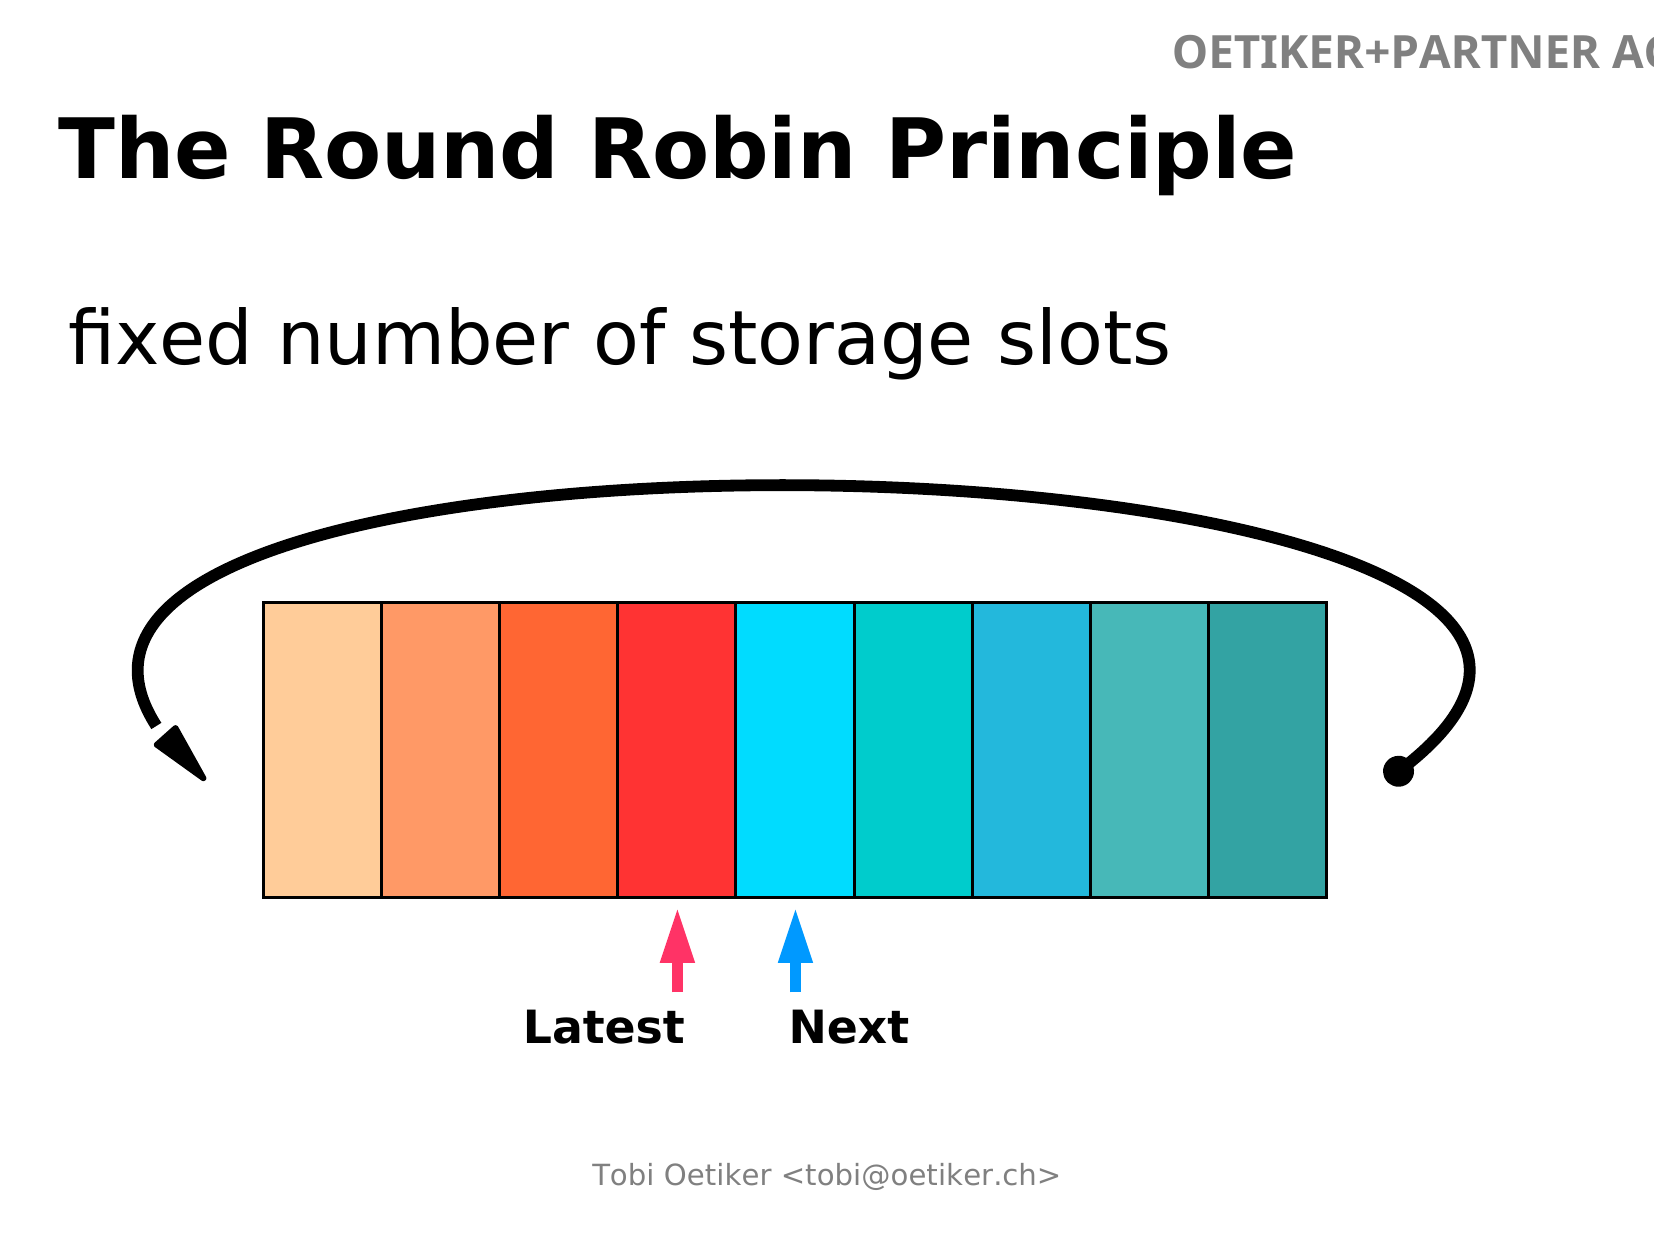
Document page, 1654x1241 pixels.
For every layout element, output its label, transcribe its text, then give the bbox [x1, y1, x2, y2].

text_box Latest [506, 992, 702, 1064]
text_box [263, 602, 1327, 898]
list fixed number of storage slots [50, 295, 1571, 1099]
title The Round Robin Principle [59, 75, 1607, 225]
text_box Next [772, 992, 926, 1064]
